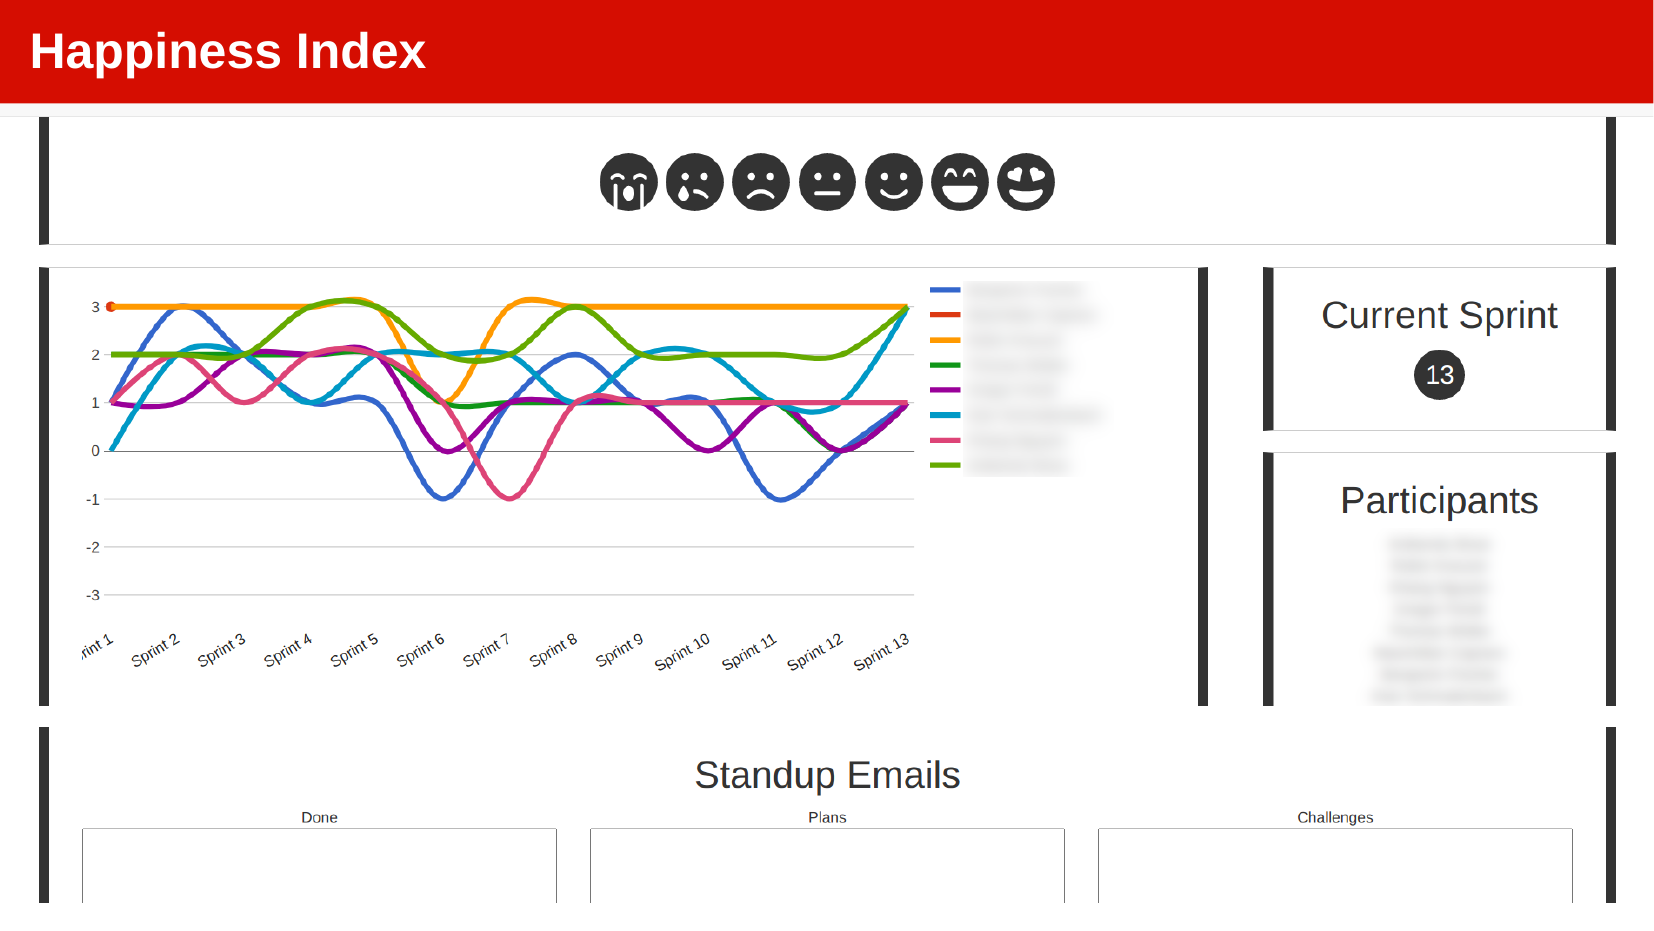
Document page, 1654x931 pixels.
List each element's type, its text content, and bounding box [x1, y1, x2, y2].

picture [0, 104, 1654, 903]
title Happiness Index [0, 0, 1654, 104]
